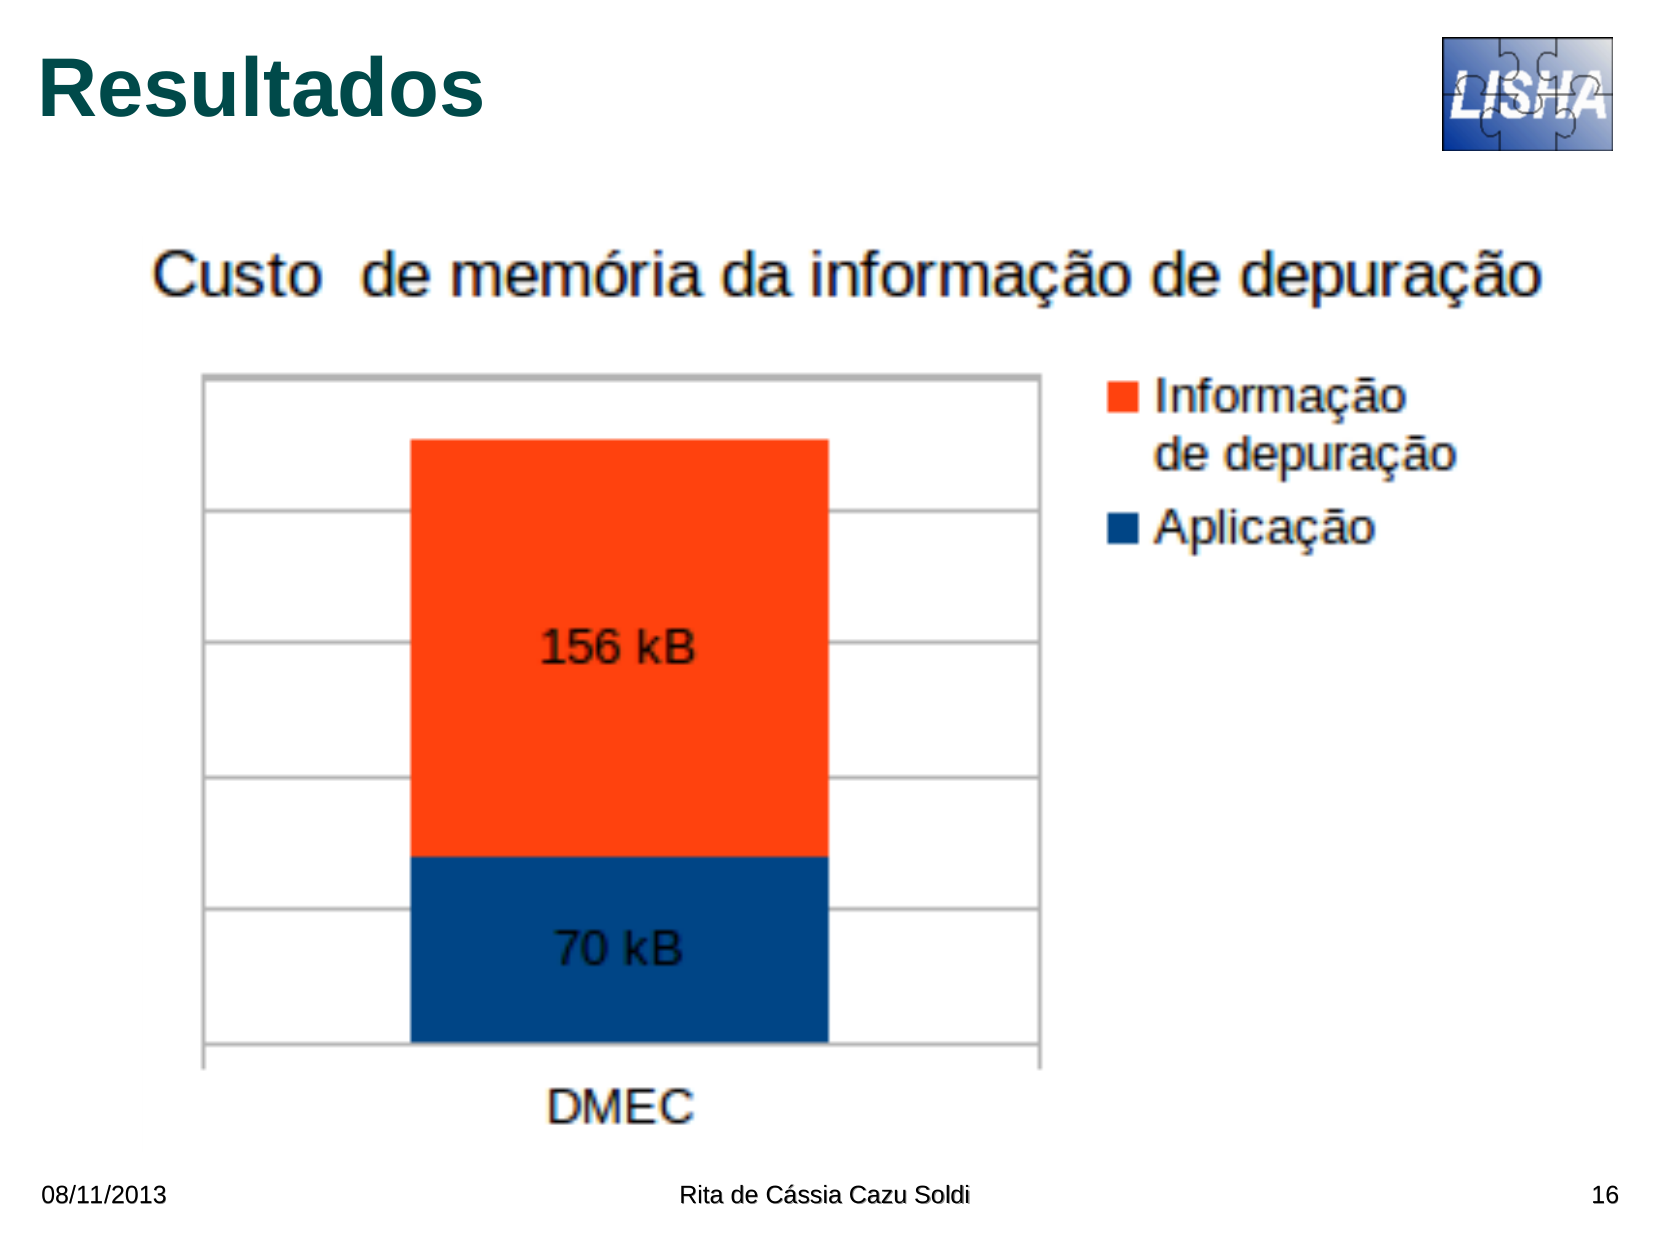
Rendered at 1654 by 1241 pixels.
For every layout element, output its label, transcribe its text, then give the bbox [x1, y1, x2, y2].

title Resultados [37, 37, 1426, 151]
picture [141, 236, 1562, 1152]
picture [1442, 37, 1613, 151]
